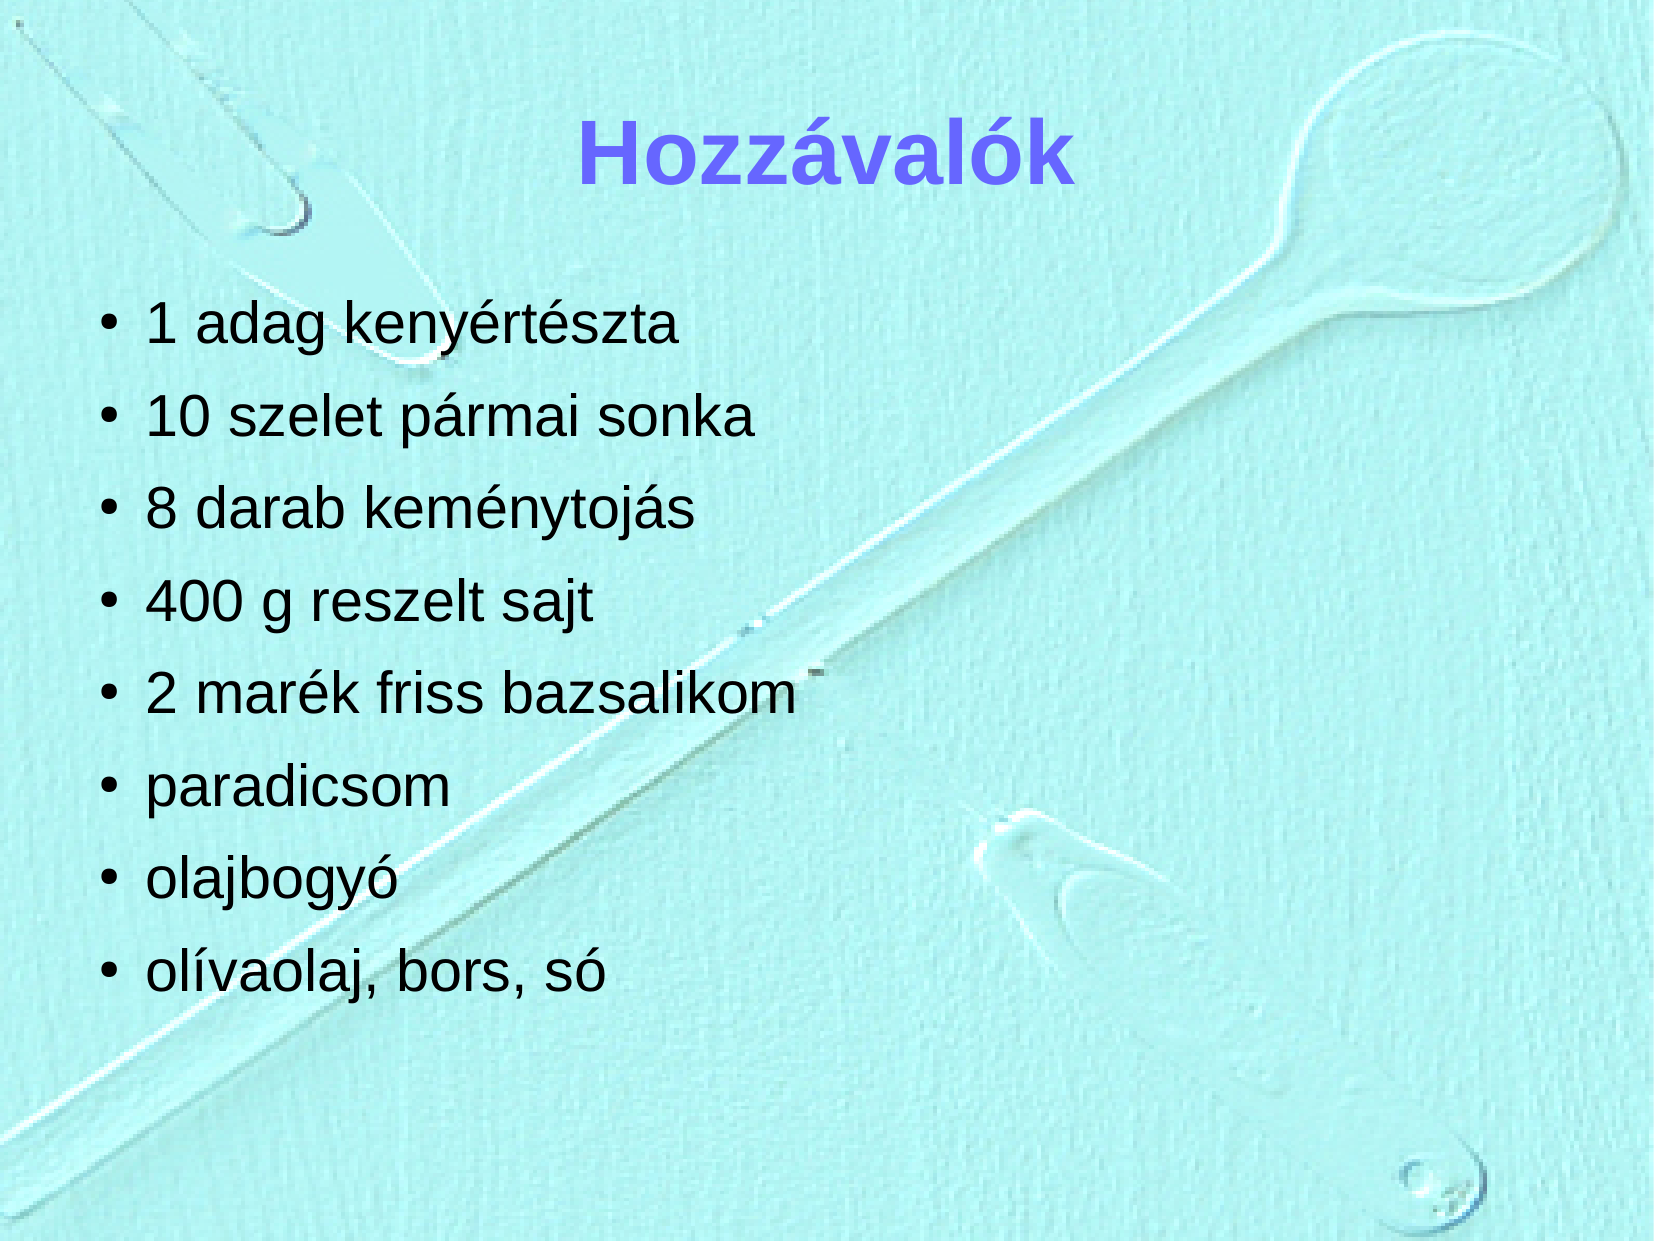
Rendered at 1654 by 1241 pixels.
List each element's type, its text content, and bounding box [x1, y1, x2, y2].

picture [0, 0, 1654, 1241]
list 1 adag kenyértészta 10 szelet pármai sonka 8 darab keménytojás 400 g reszelt sajt 2 marék friss bazsalikom paradicsom olajbogyó olívaolaj, bors, só [82, 290, 1571, 1010]
title Hozzávalók [82, 49, 1571, 257]
